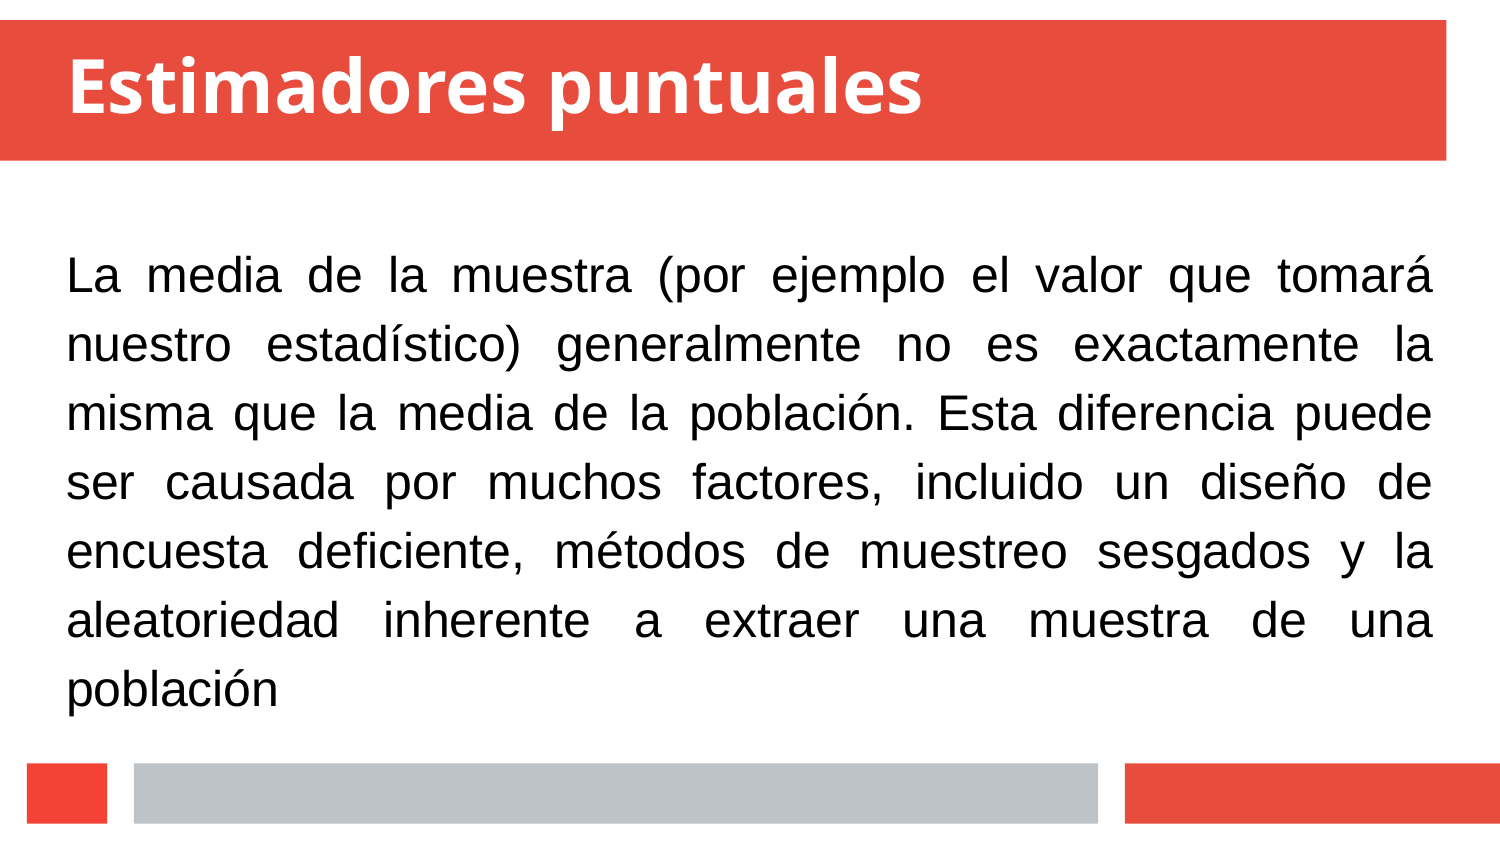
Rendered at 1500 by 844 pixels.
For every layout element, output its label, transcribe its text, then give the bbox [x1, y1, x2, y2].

list La media de la muestra (por ejemplo el valor que tomará nuestro estadístico) generalmente no es exactamente la misma que la media de la población. Esta diferencia puede ser causada por muchos factores, incluido un diseño de encuesta deficiente, métodos de muestreo sesgados y la aleatoriedad inherente a extraer una muestra de una población [53, 220, 1447, 744]
title Estimadores puntuales [53, 40, 1447, 141]
